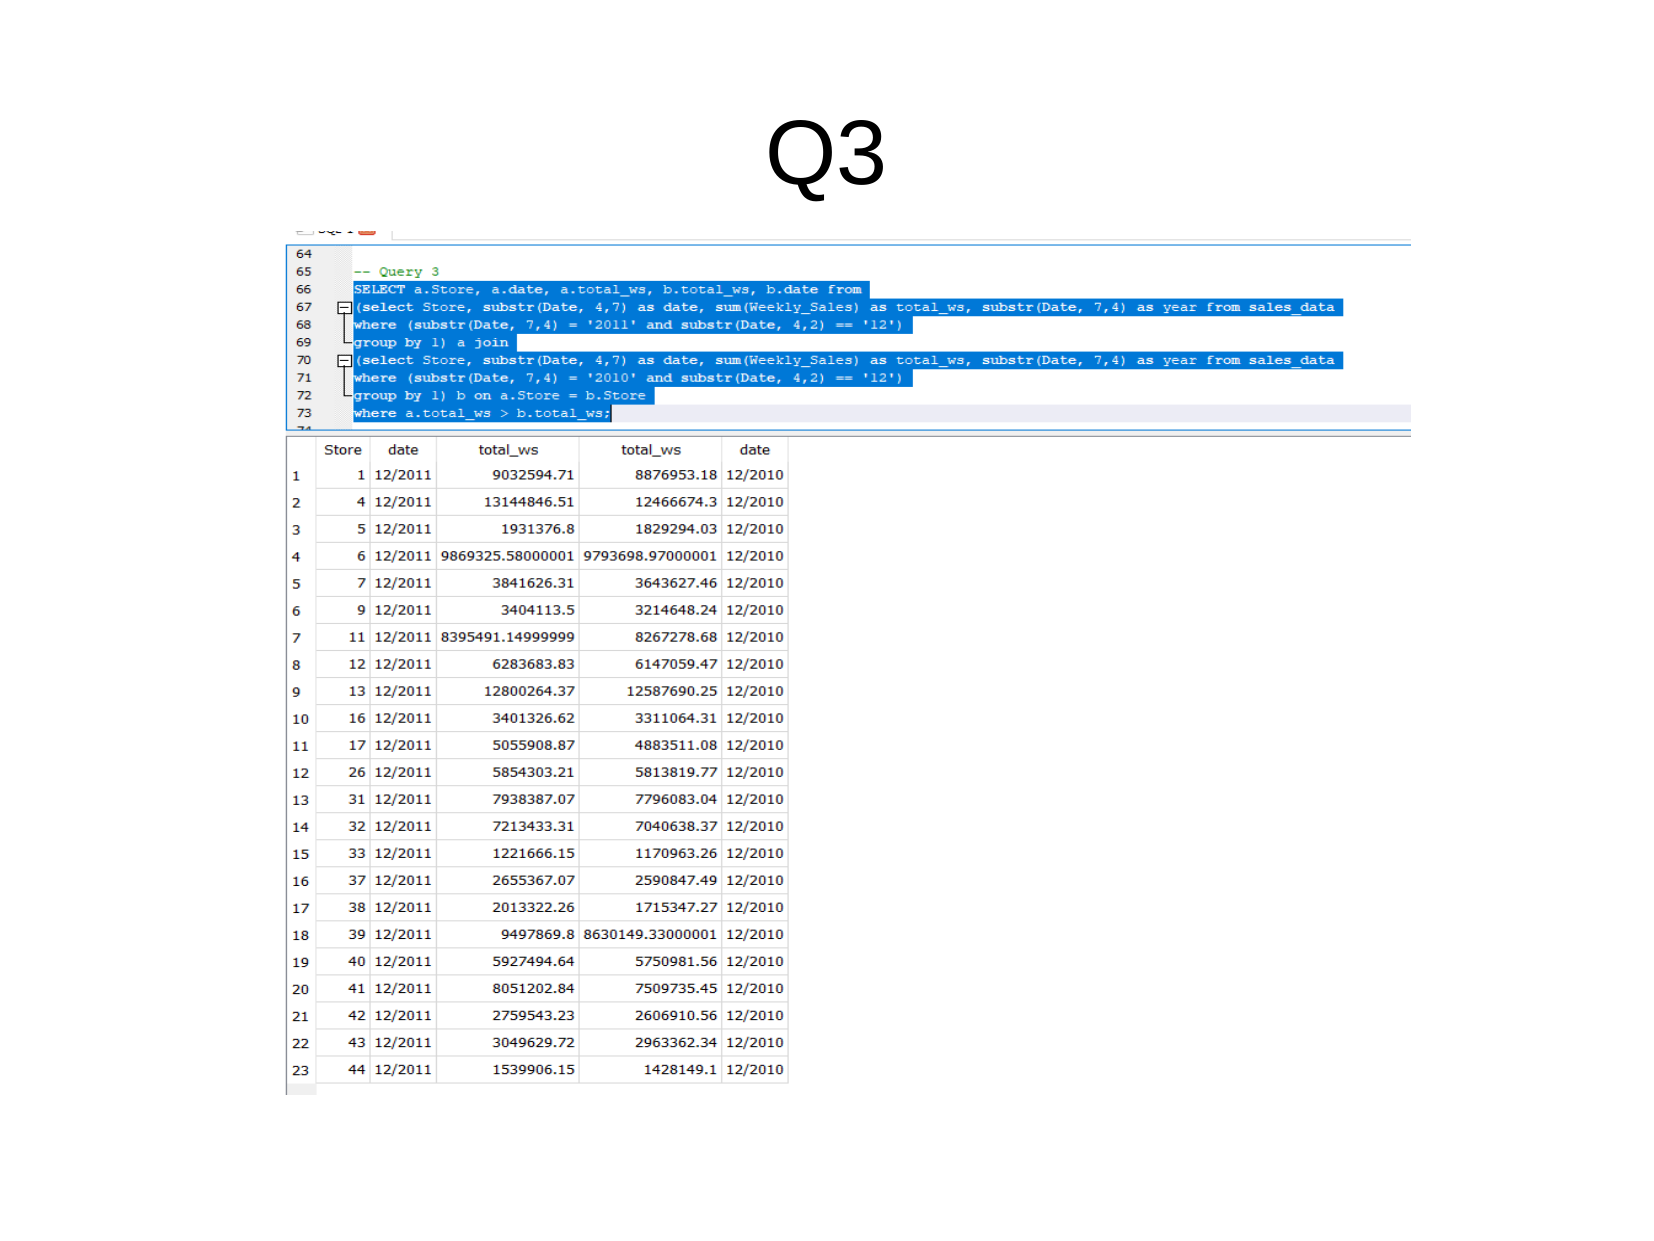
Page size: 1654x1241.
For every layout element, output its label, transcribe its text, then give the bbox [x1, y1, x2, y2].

picture [281, 231, 1411, 1096]
title Q3 [82, 49, 1571, 257]
